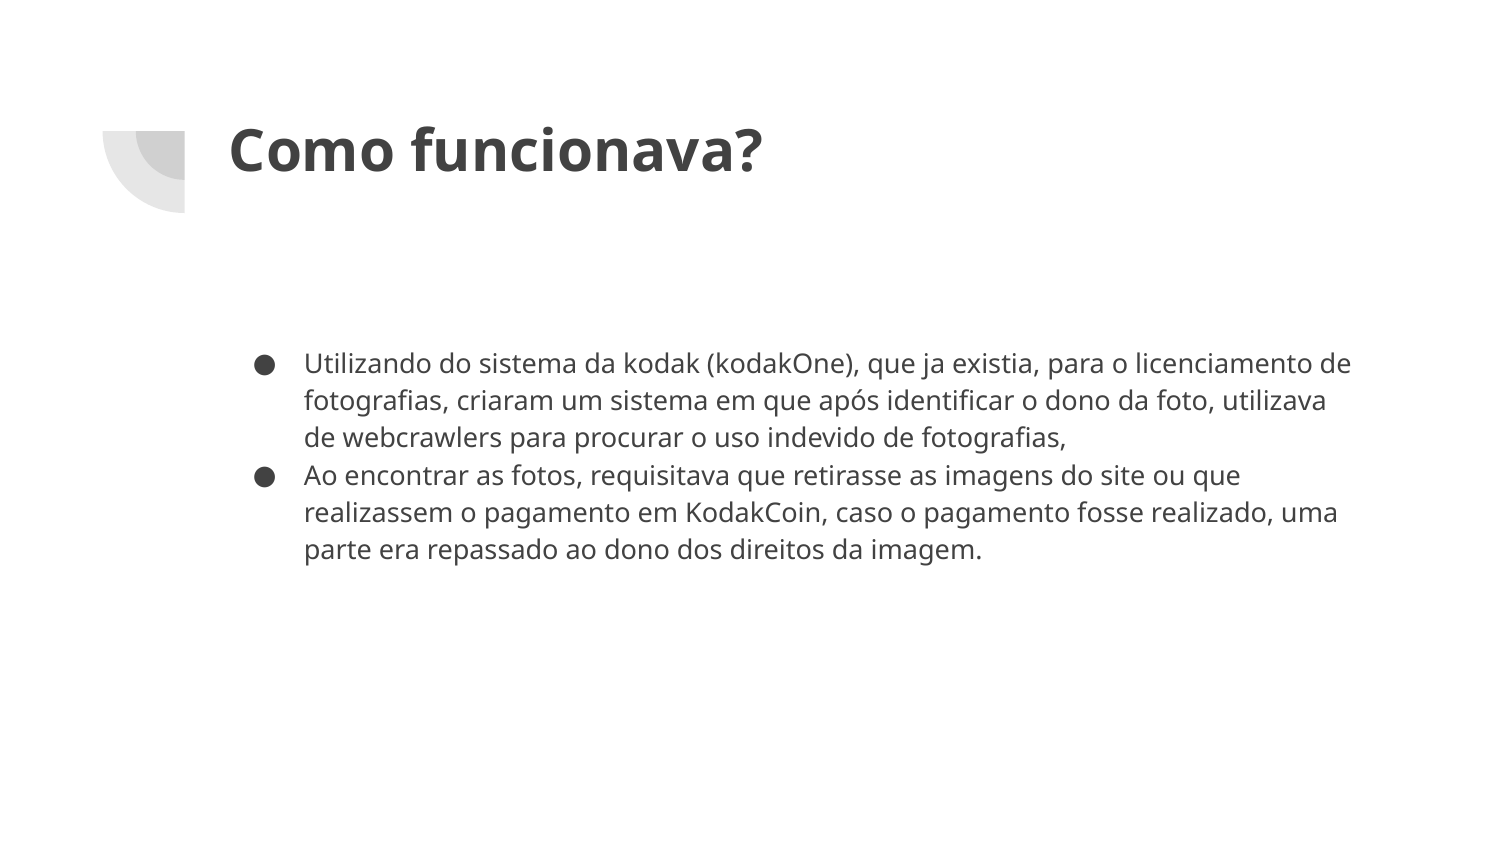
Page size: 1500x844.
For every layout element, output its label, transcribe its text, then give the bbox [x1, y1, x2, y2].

title Como funcionava? [213, 98, 1368, 263]
list Utilizando do sistema da kodak (kodakOne), que ja existia, para o licenciamento de fotografias, criaram um sistema em que após identificar o dono da foto, utilizava de webcrawlers para procurar o uso indevido de fotografias, Ao encontrar as fotos, requisitava que retirasse as imagens do site ou que realizassem o pagamento em KodakCoin, caso o pagamento fosse realizado, uma parte era repassado ao dono dos direitos da imagem. [213, 326, 1368, 744]
